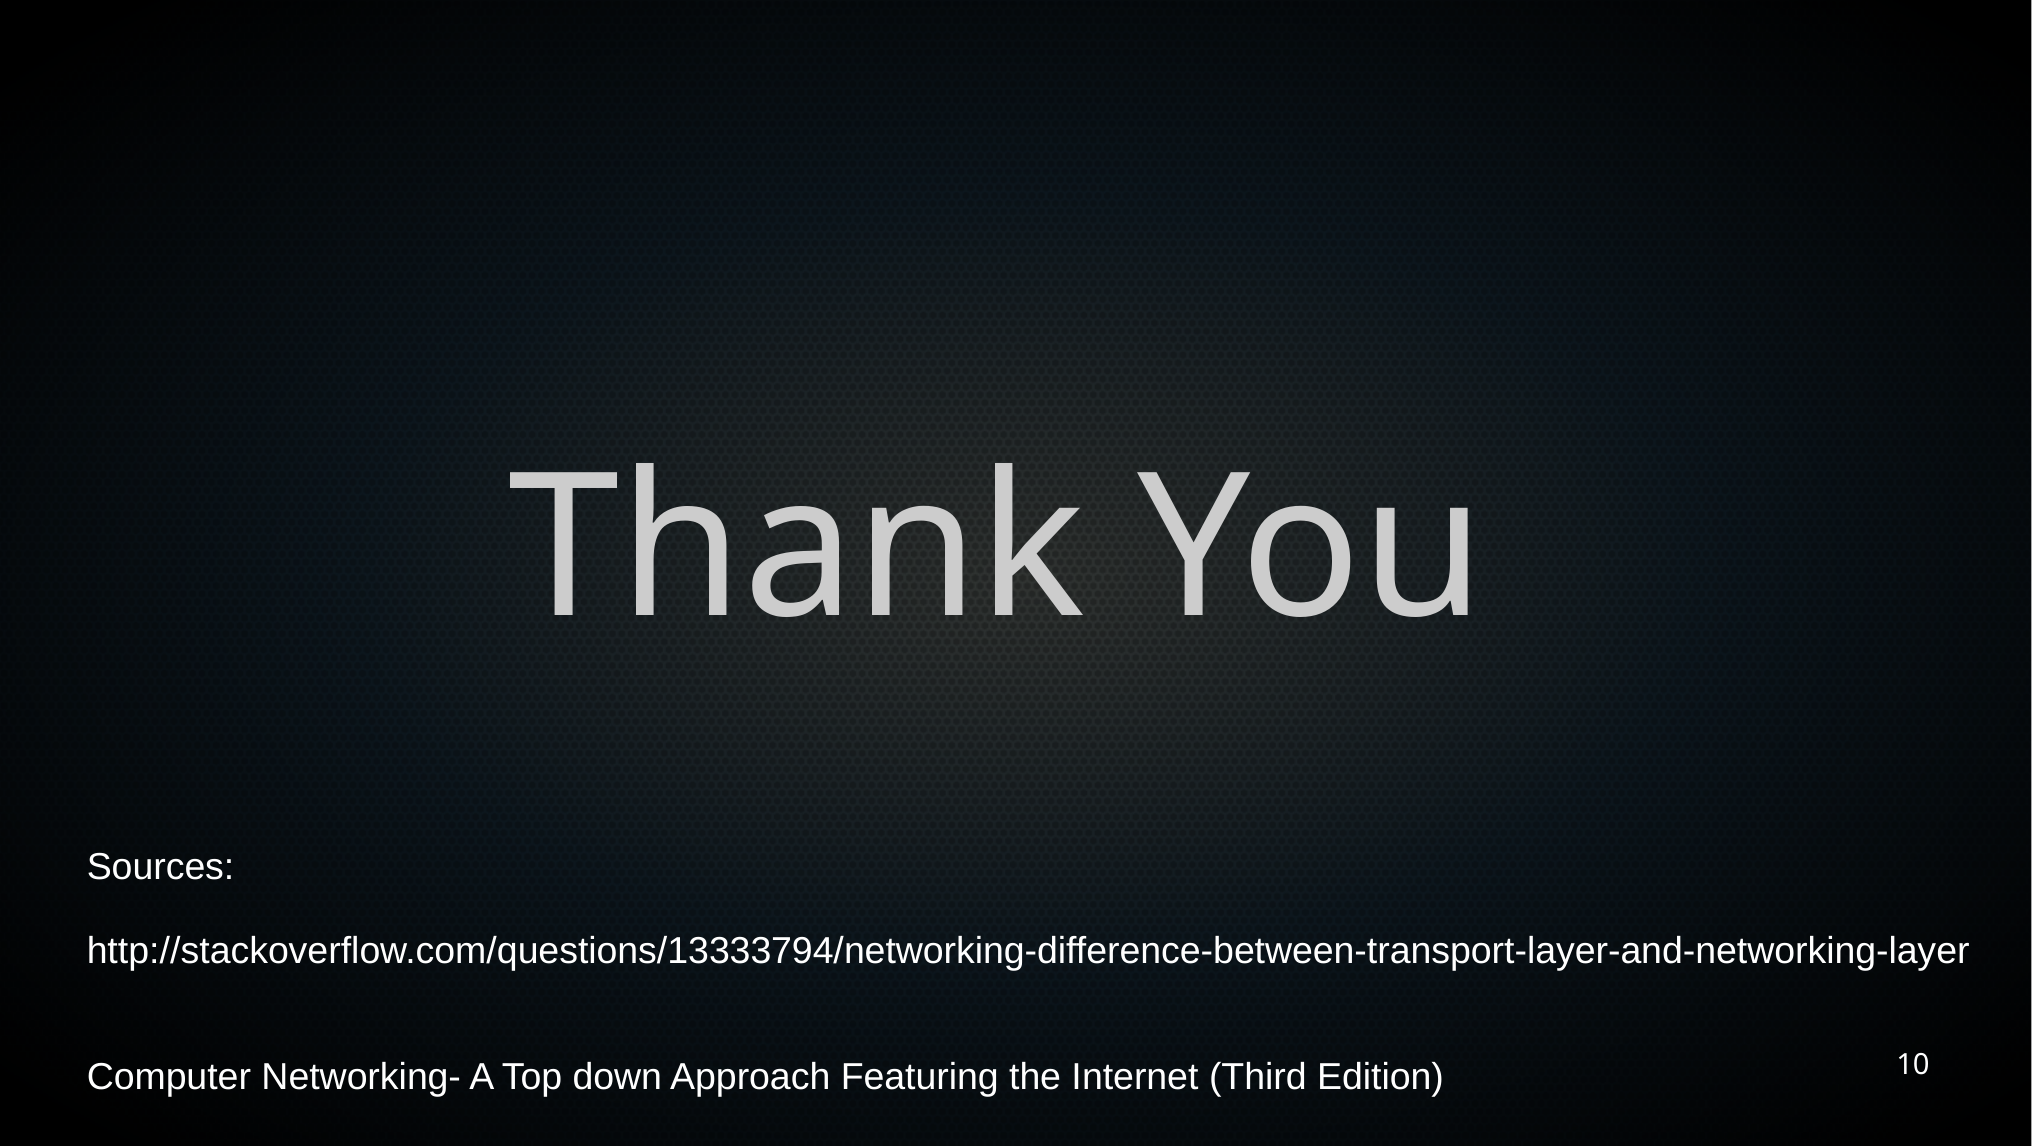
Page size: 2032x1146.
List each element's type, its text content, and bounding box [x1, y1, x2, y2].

title Thank You [82, 437, 1911, 638]
text_box Sources: http://stackoverflow.com/questions/13333794/networking-difference-between-transport-layer-and-networking-layer Computer Networking- A Top down Approach Featuring the Internet (Third Edition) [72, 838, 1986, 1106]
picture [0, 0, 2032, 1146]
